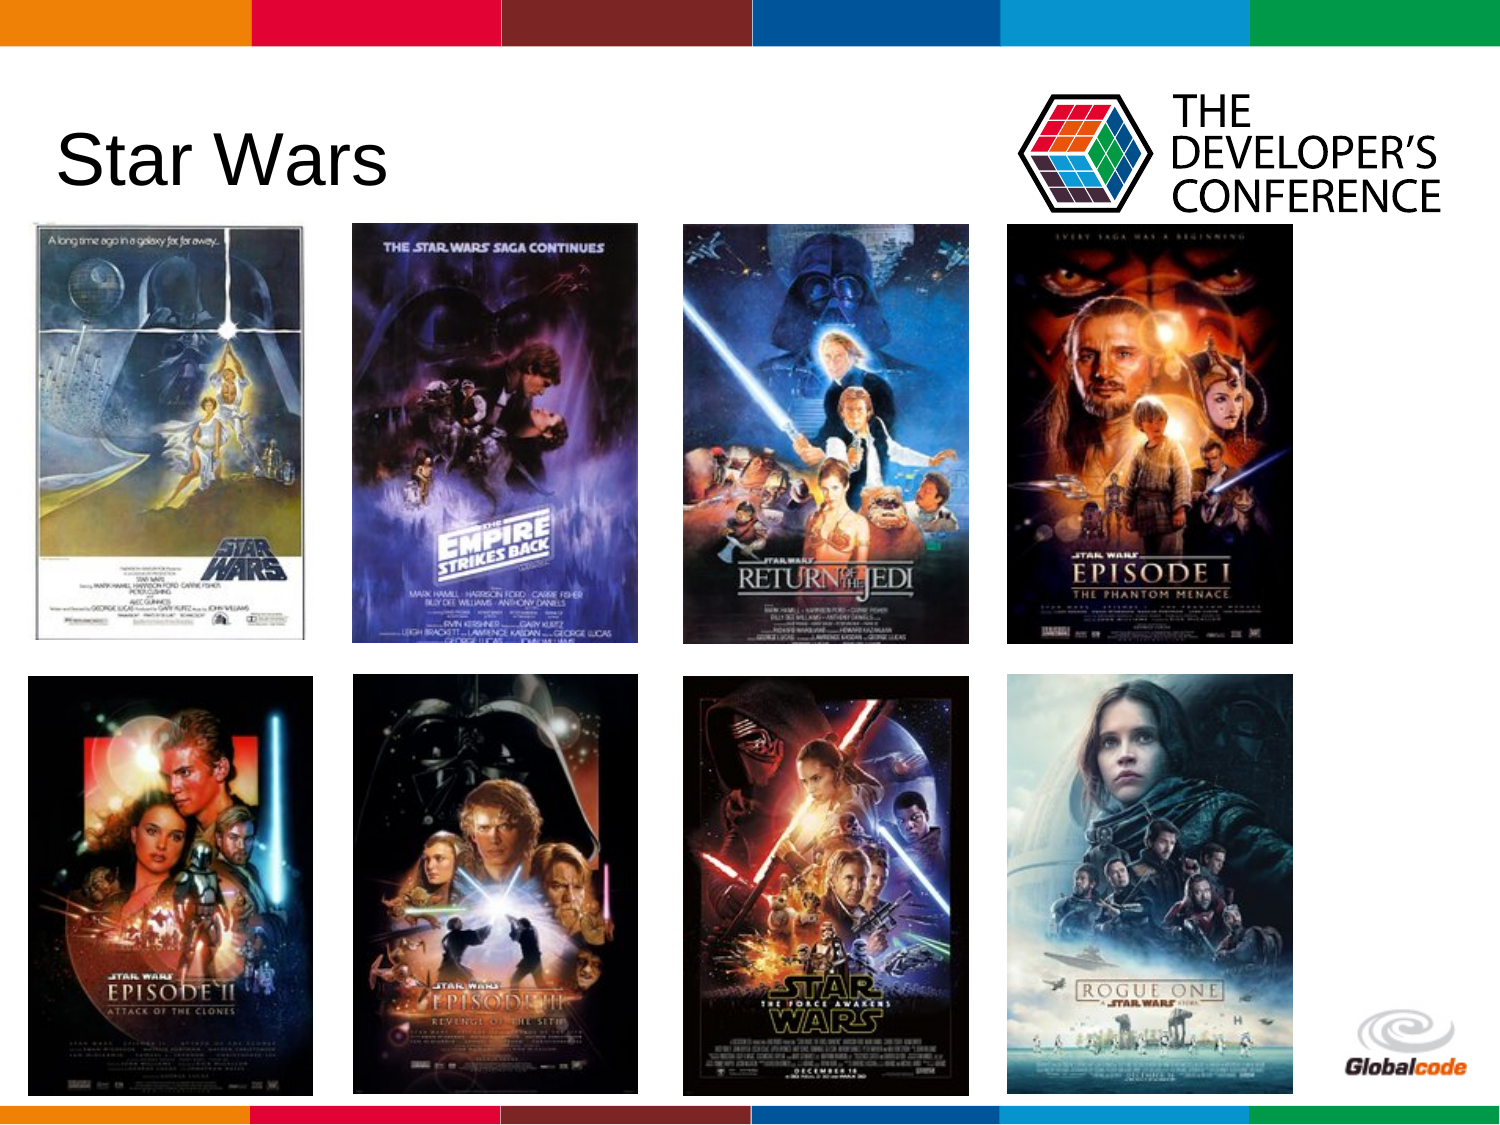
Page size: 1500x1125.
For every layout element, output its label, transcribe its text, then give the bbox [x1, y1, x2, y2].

picture [353, 674, 638, 1094]
picture [28, 676, 313, 1096]
picture [1328, 964, 1486, 1105]
picture [683, 224, 969, 644]
picture [28, 220, 314, 640]
title Star Wars [41, 79, 975, 232]
picture [1007, 674, 1293, 1094]
picture [683, 676, 969, 1096]
picture [352, 223, 638, 643]
picture [1007, 224, 1293, 644]
